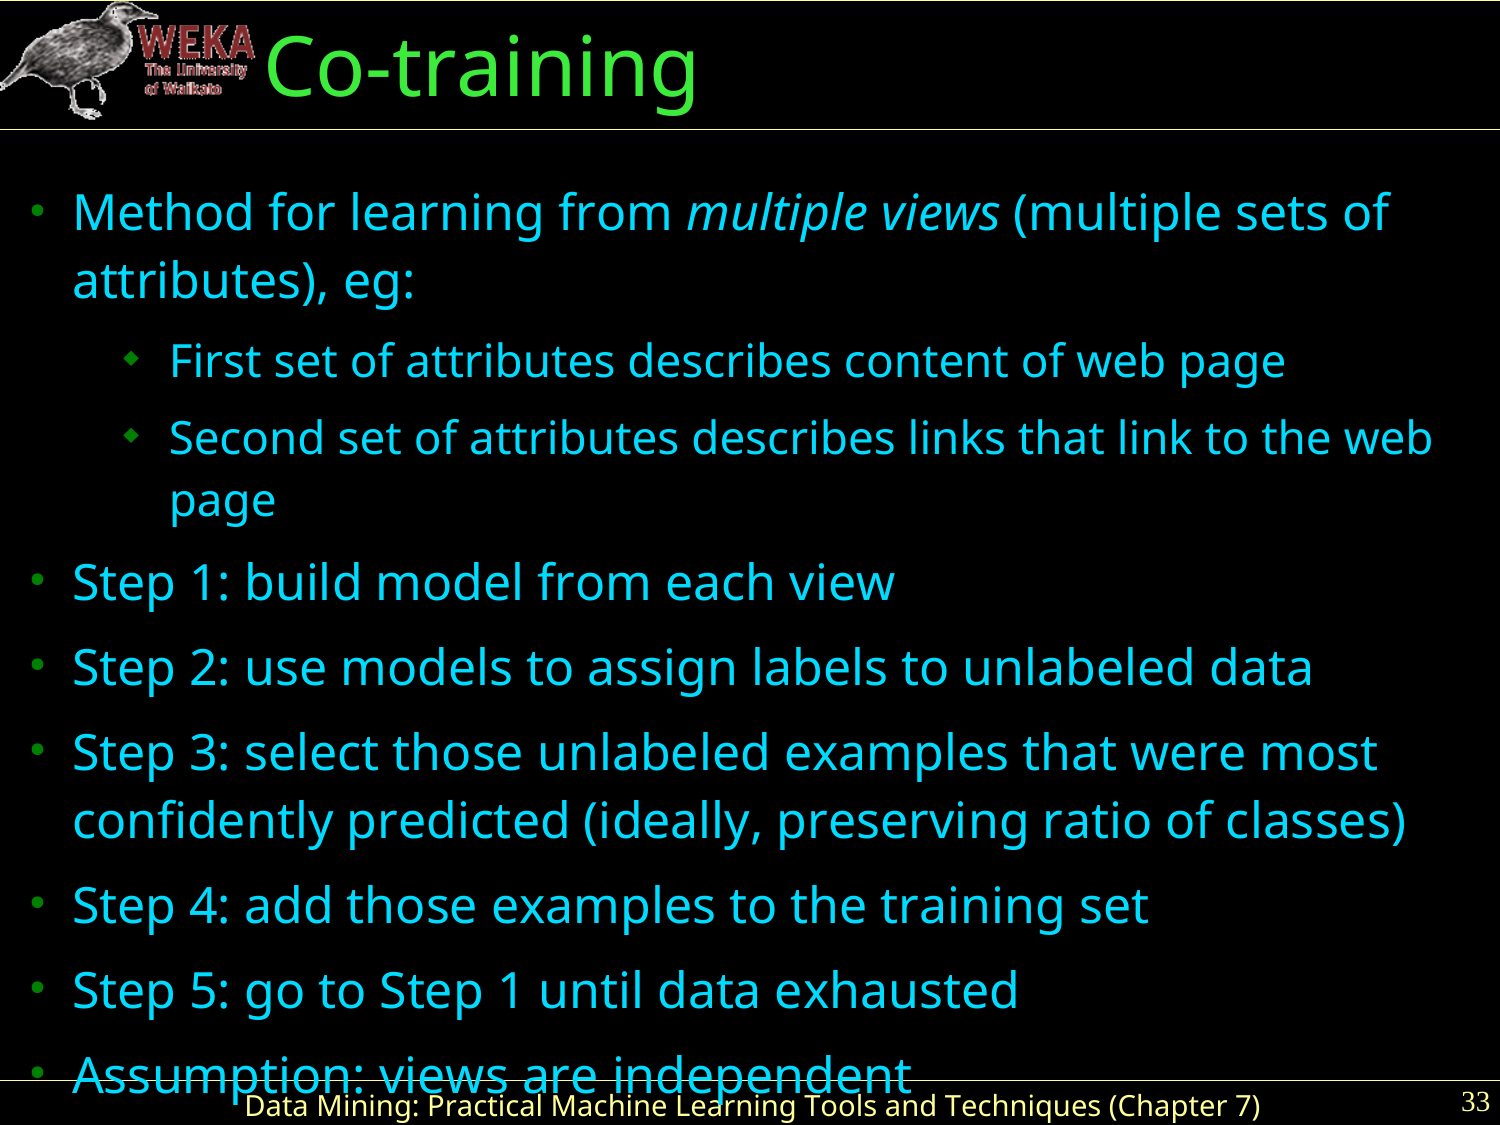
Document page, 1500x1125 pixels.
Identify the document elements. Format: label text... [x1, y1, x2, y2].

list Method for learning from multiple views (multiple sets of attributes), eg: First set of attributes describes content of web page Second set of attributes describes links that link to the web page Step 1: build model from each view Step 2: use models to assign labels to unlabeled data Step 3: select those unlabeled examples that were most confidently predicted (ideally, preserving ratio of classes) Step 4: add those examples to the training set Step 5: go to Step 1 until data exhausted Assumption: views are independent [29, 177, 1500, 1093]
title Co-training [263, 0, 1500, 159]
picture [0, 1, 263, 129]
